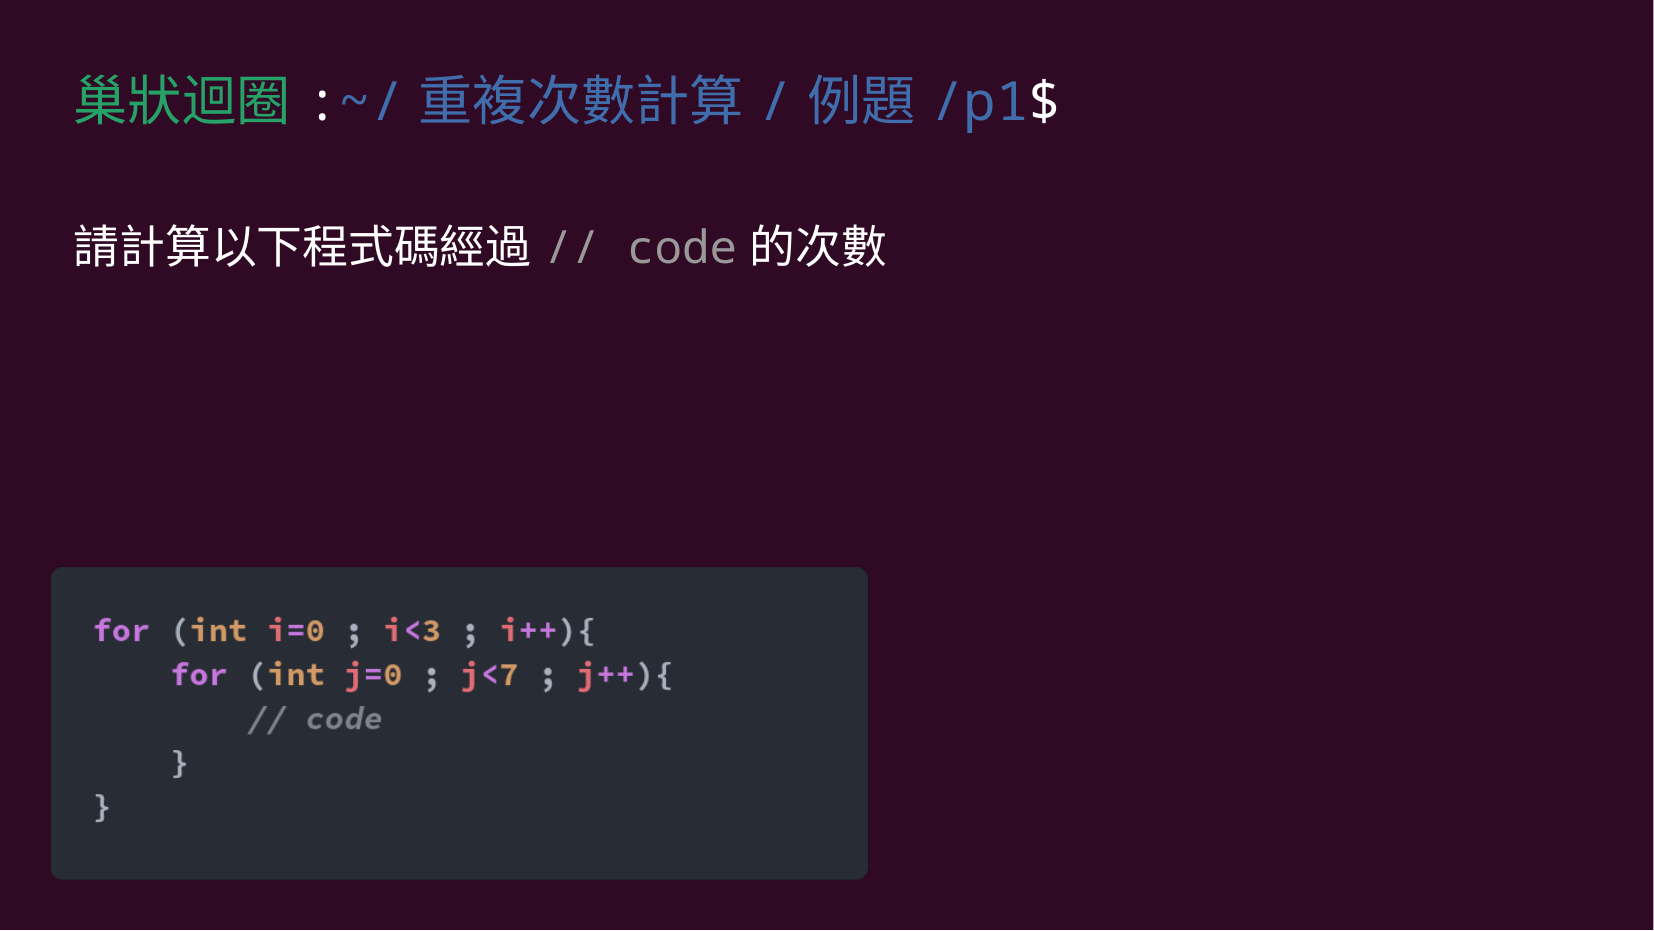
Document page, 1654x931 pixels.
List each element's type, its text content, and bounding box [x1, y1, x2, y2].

picture [0, 516, 919, 931]
text_box 巢狀迴圈:~/重複次數計算/例題/p1$ [59, 55, 1201, 139]
text_box 請計算以下程式碼經過// code的次數 [59, 193, 1613, 488]
